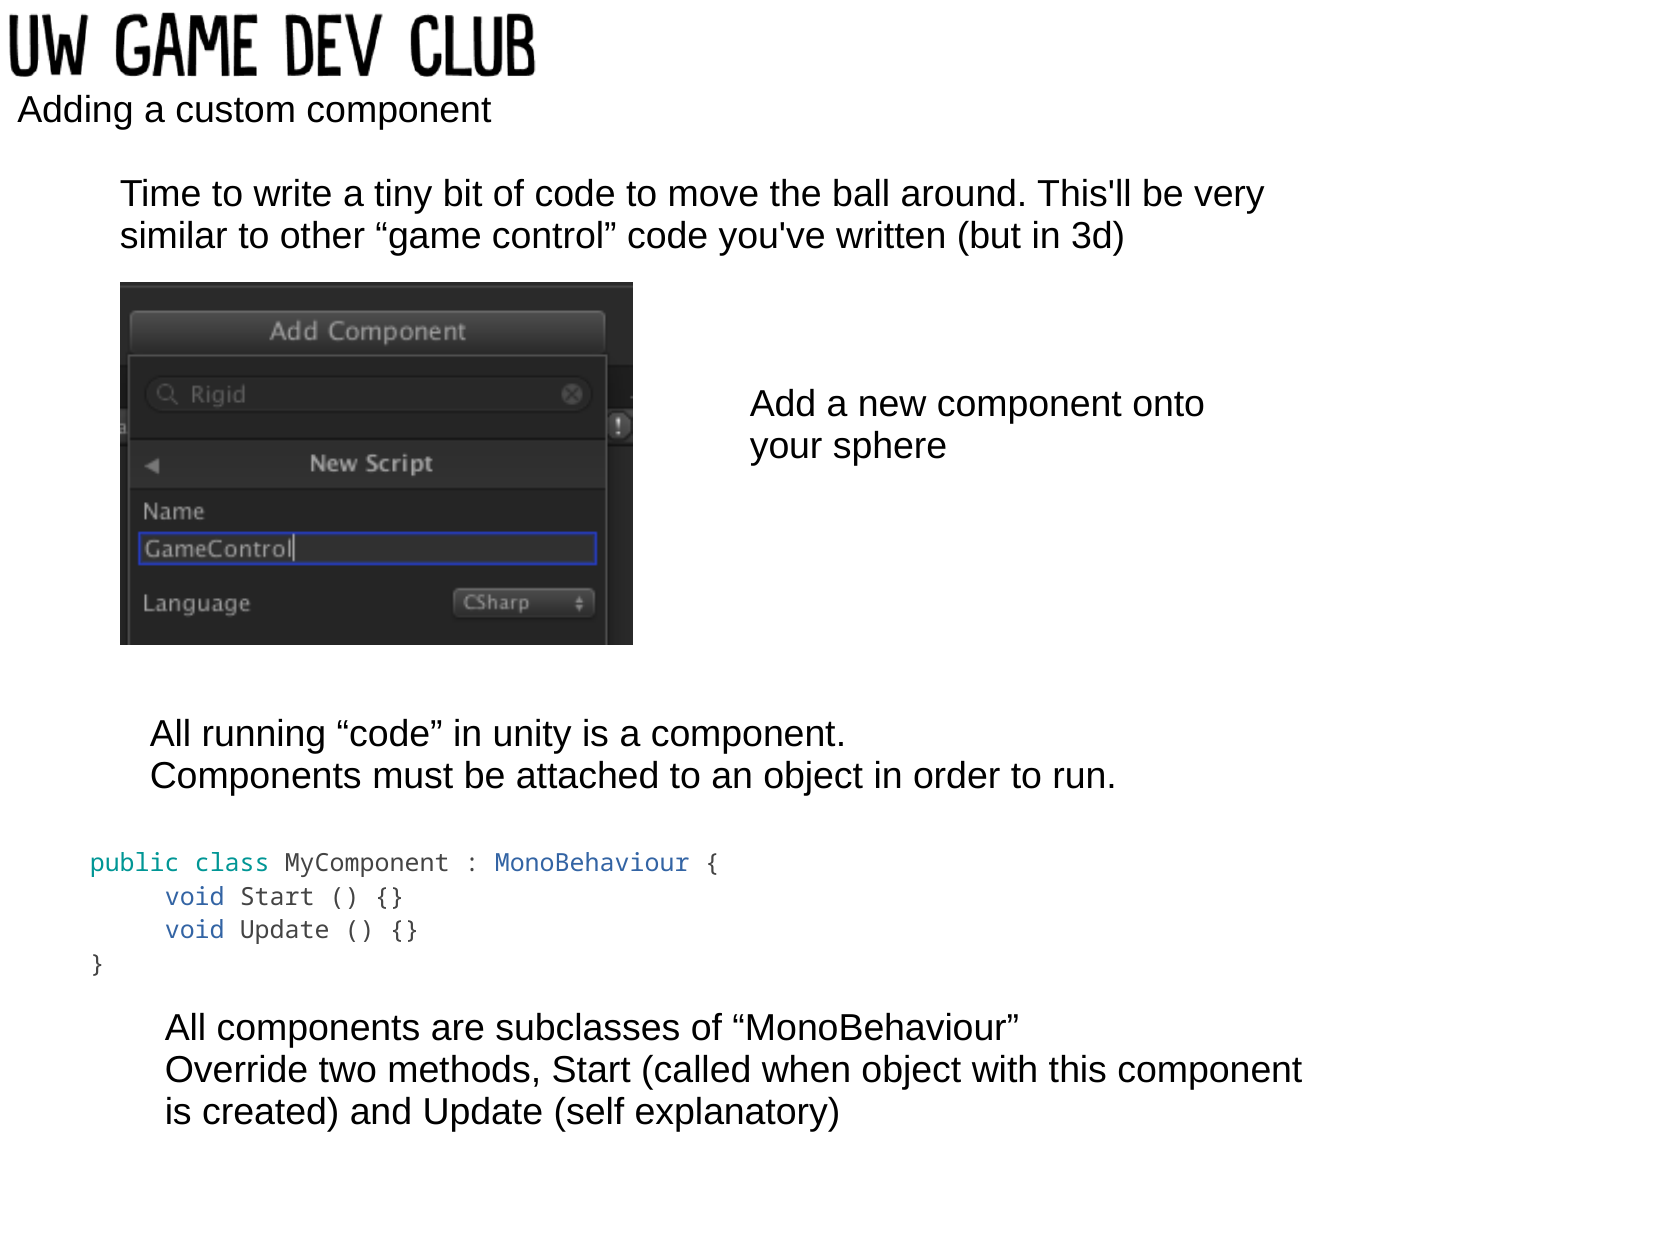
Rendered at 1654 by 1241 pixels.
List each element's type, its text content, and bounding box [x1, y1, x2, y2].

text_box All running “code” in unity is a component. Components must be attached to an object in order to run. [135, 705, 1591, 804]
picture [120, 282, 633, 646]
text_box Time to write a tiny bit of code to move the ball around. This'll be very similar to other “game control” code you've written (but in 3d) [105, 165, 1321, 264]
text_box public class MyComponent : MonoBehaviour { void Start () {} void Update () {} } [75, 836, 1306, 969]
text_box Adding a custom component [2, 80, 843, 138]
text_box All components are subclasses of “MonoBehaviour” Override two methods, Start (called when object with this component is created) and Update (self explanatory) [150, 998, 1351, 1140]
text_box Add a new component onto your sphere [735, 375, 1291, 474]
picture [2, 7, 551, 80]
